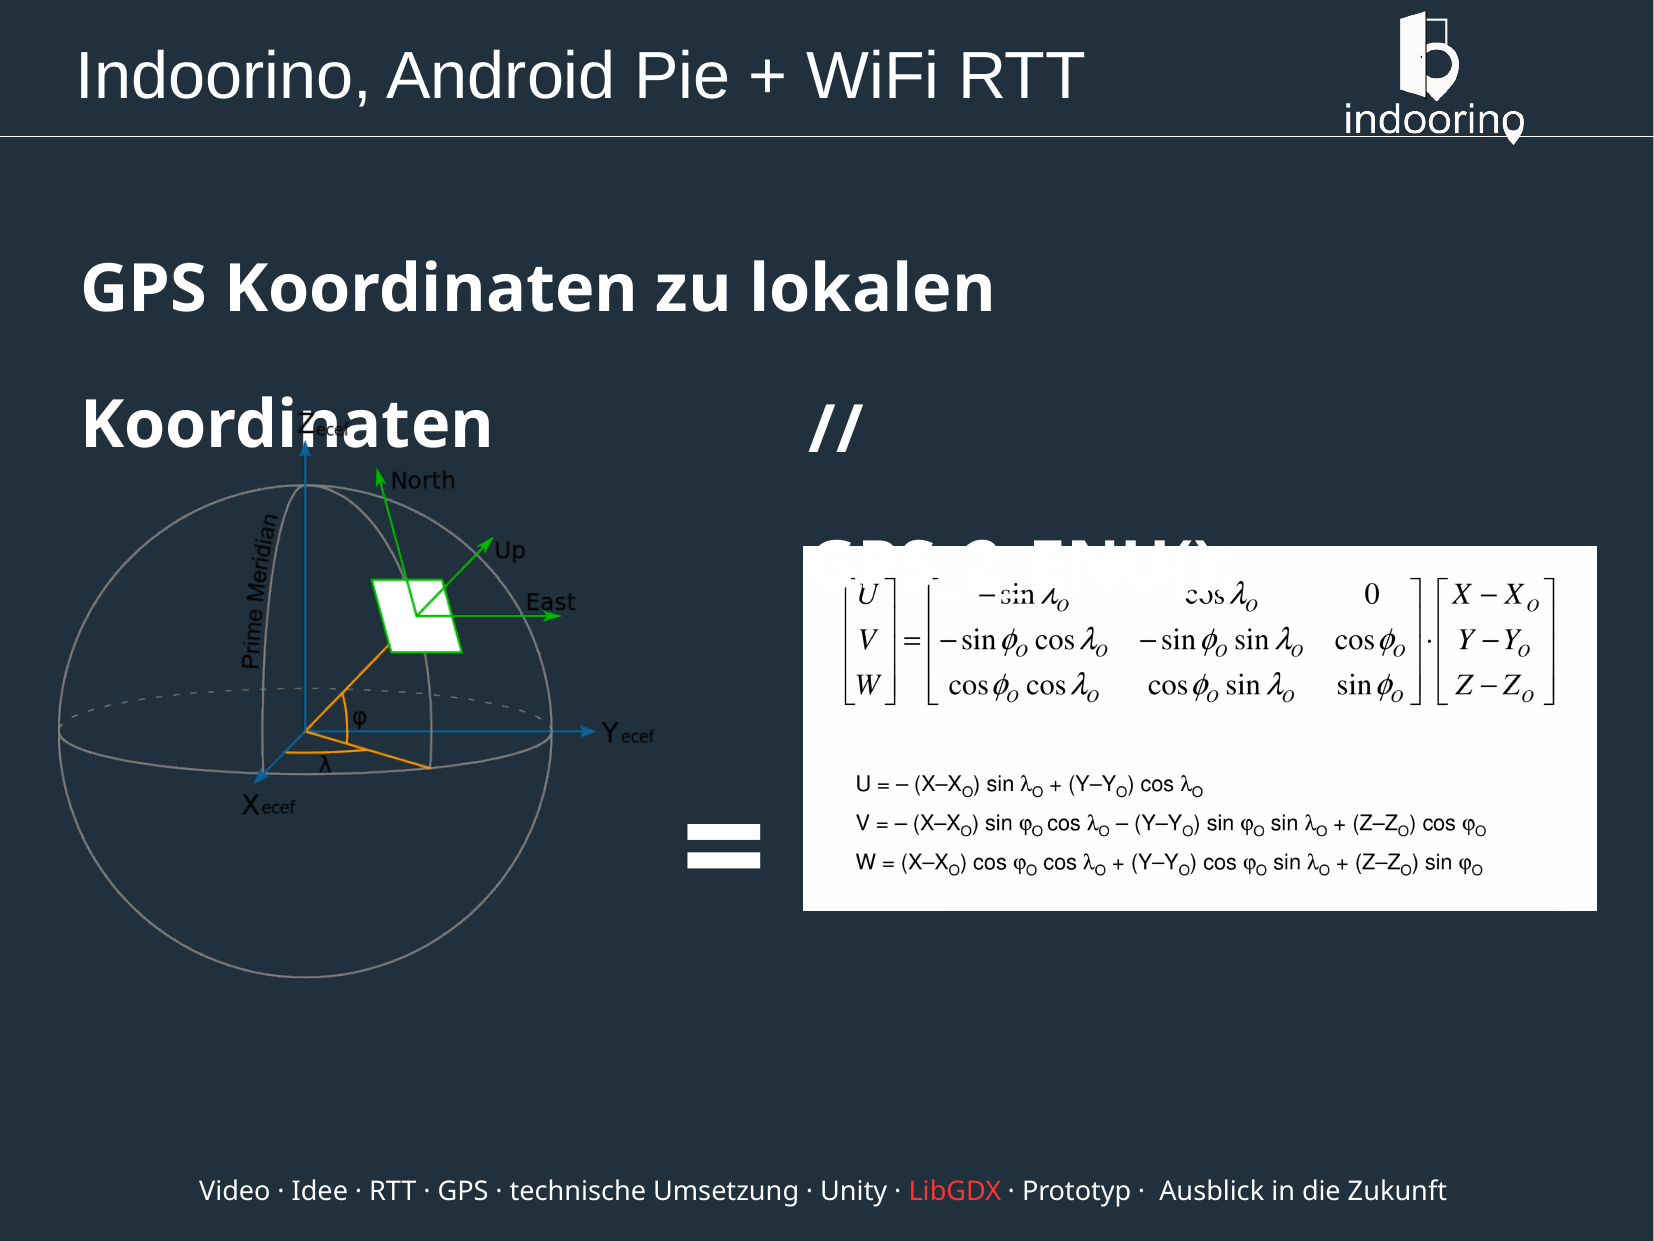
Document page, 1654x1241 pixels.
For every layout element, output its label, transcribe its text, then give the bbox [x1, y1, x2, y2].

text_box GPS Koordinaten zu lokalen Koordinaten [65, 187, 1158, 284]
text_box Video · Idee · RTT · GPS · technische Umsetzung · Unity · LibGDX · Prototyp · Ausblick in die Zukunft [106, 1174, 1547, 1205]
picture [0, 0, 1654, 1241]
text_box Indoorino, Android Pie + WiFi RTT [0, 23, 1252, 127]
text_box = [667, 629, 779, 849]
text_box // GPS_2_ENU(); [794, 328, 1264, 426]
